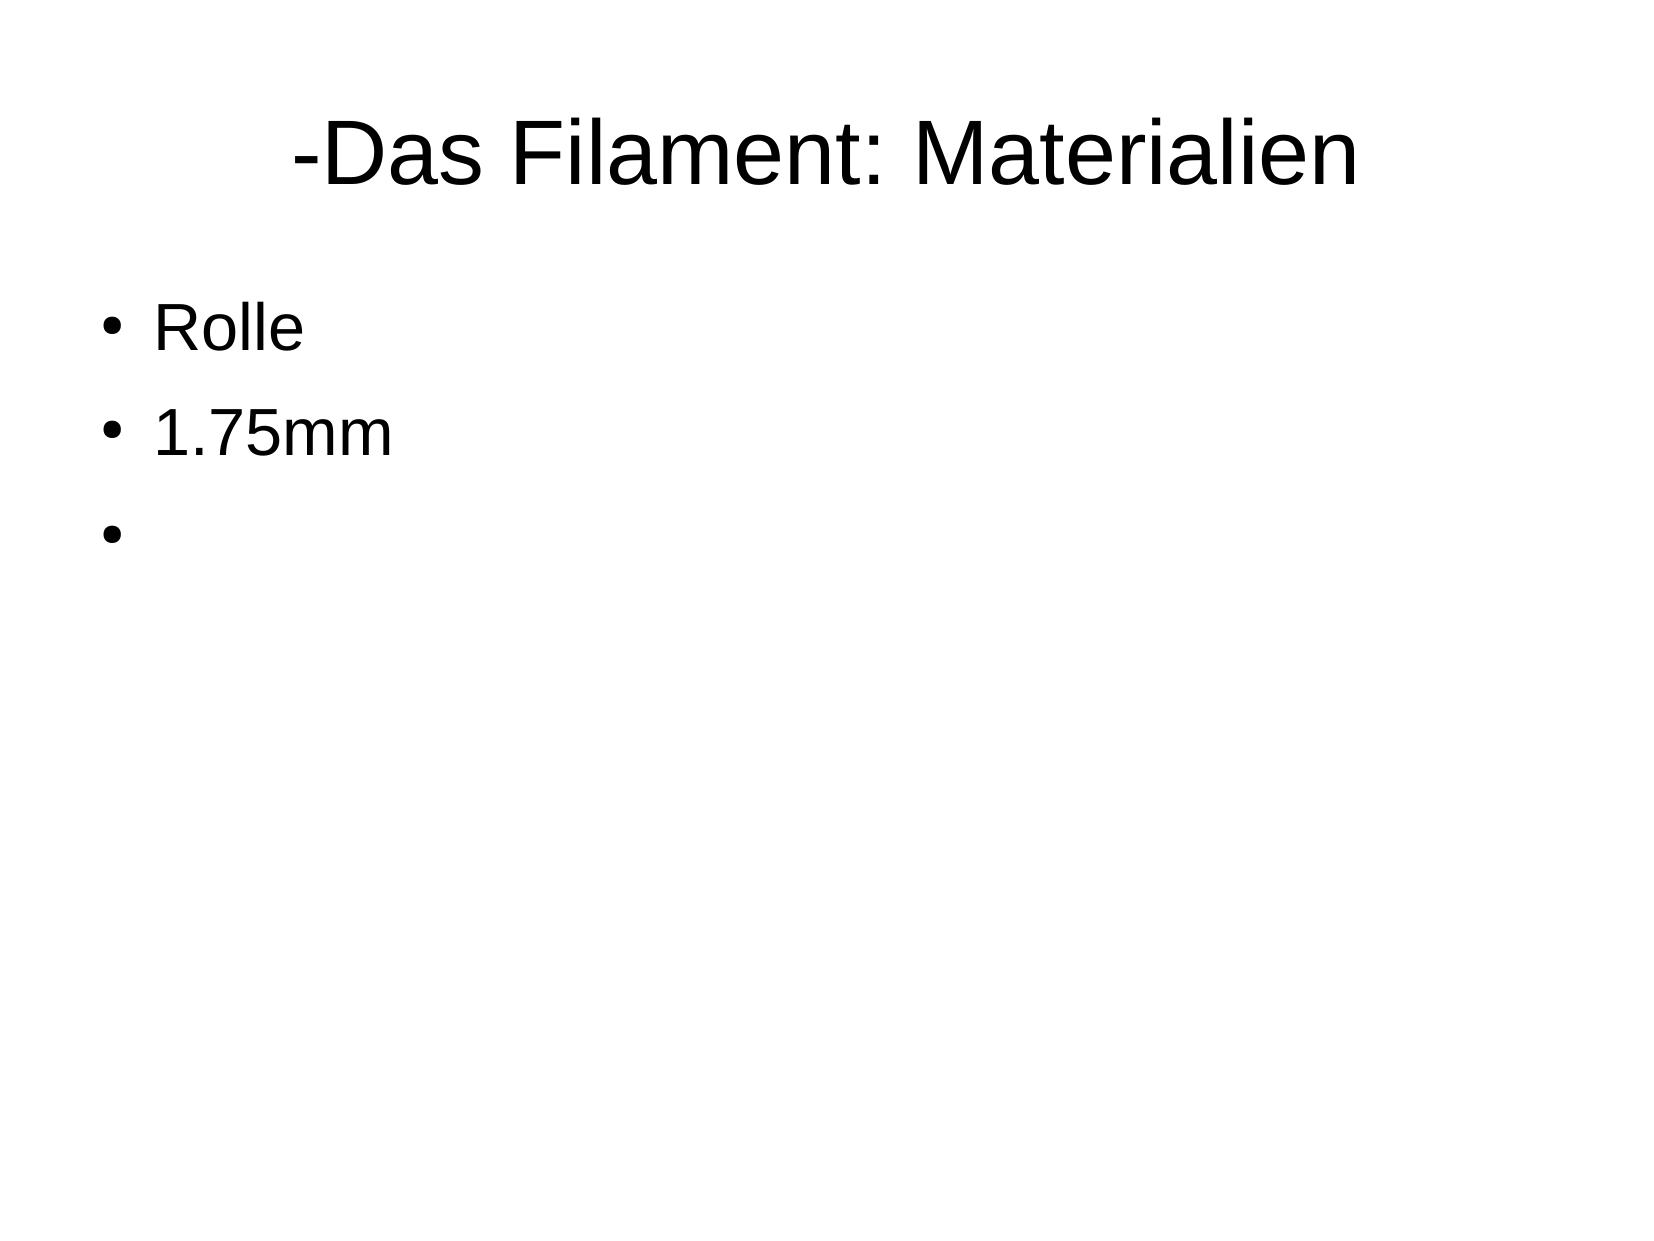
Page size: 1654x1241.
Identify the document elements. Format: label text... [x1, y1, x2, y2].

title -Das Filament: Materialien [82, 49, 1571, 257]
list Rolle 1.75mm [82, 290, 1571, 1010]
